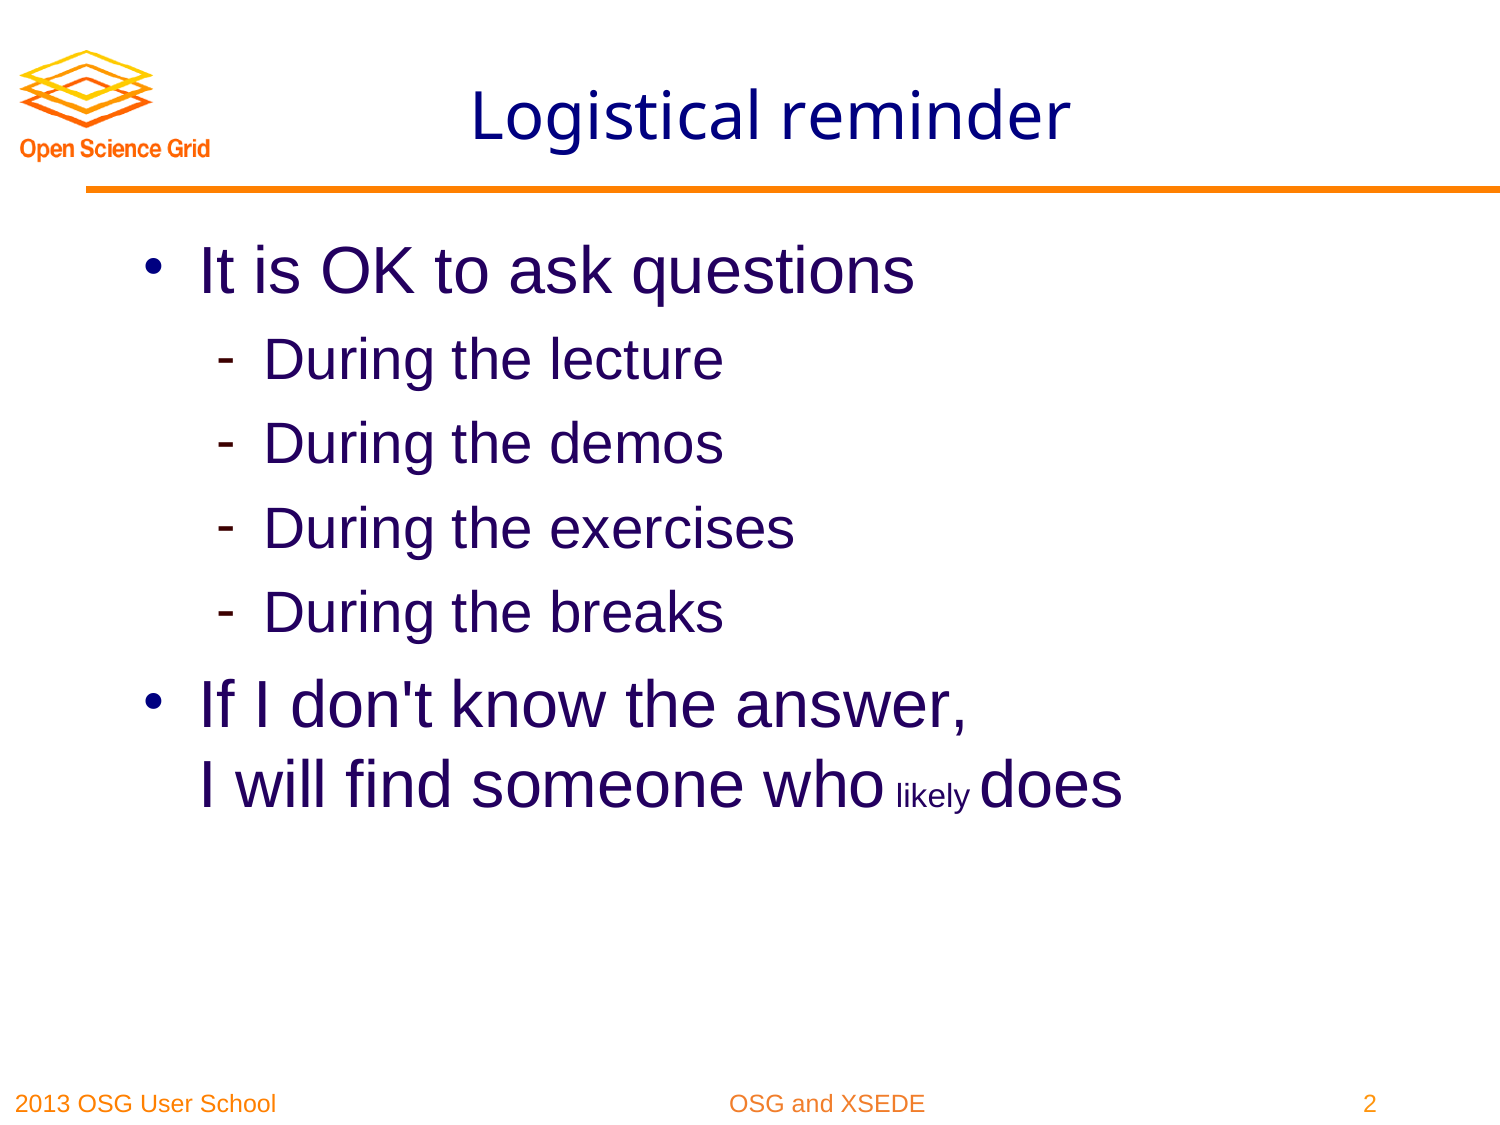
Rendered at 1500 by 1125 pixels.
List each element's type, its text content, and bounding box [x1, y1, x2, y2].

list It is OK to ask questions During the lecture During the demos During the exercises During the breaks If I don't know the answer, I will find someone who likely does [127, 218, 1403, 872]
picture [0, 27, 201, 179]
title Logistical reminder [201, 18, 1342, 207]
